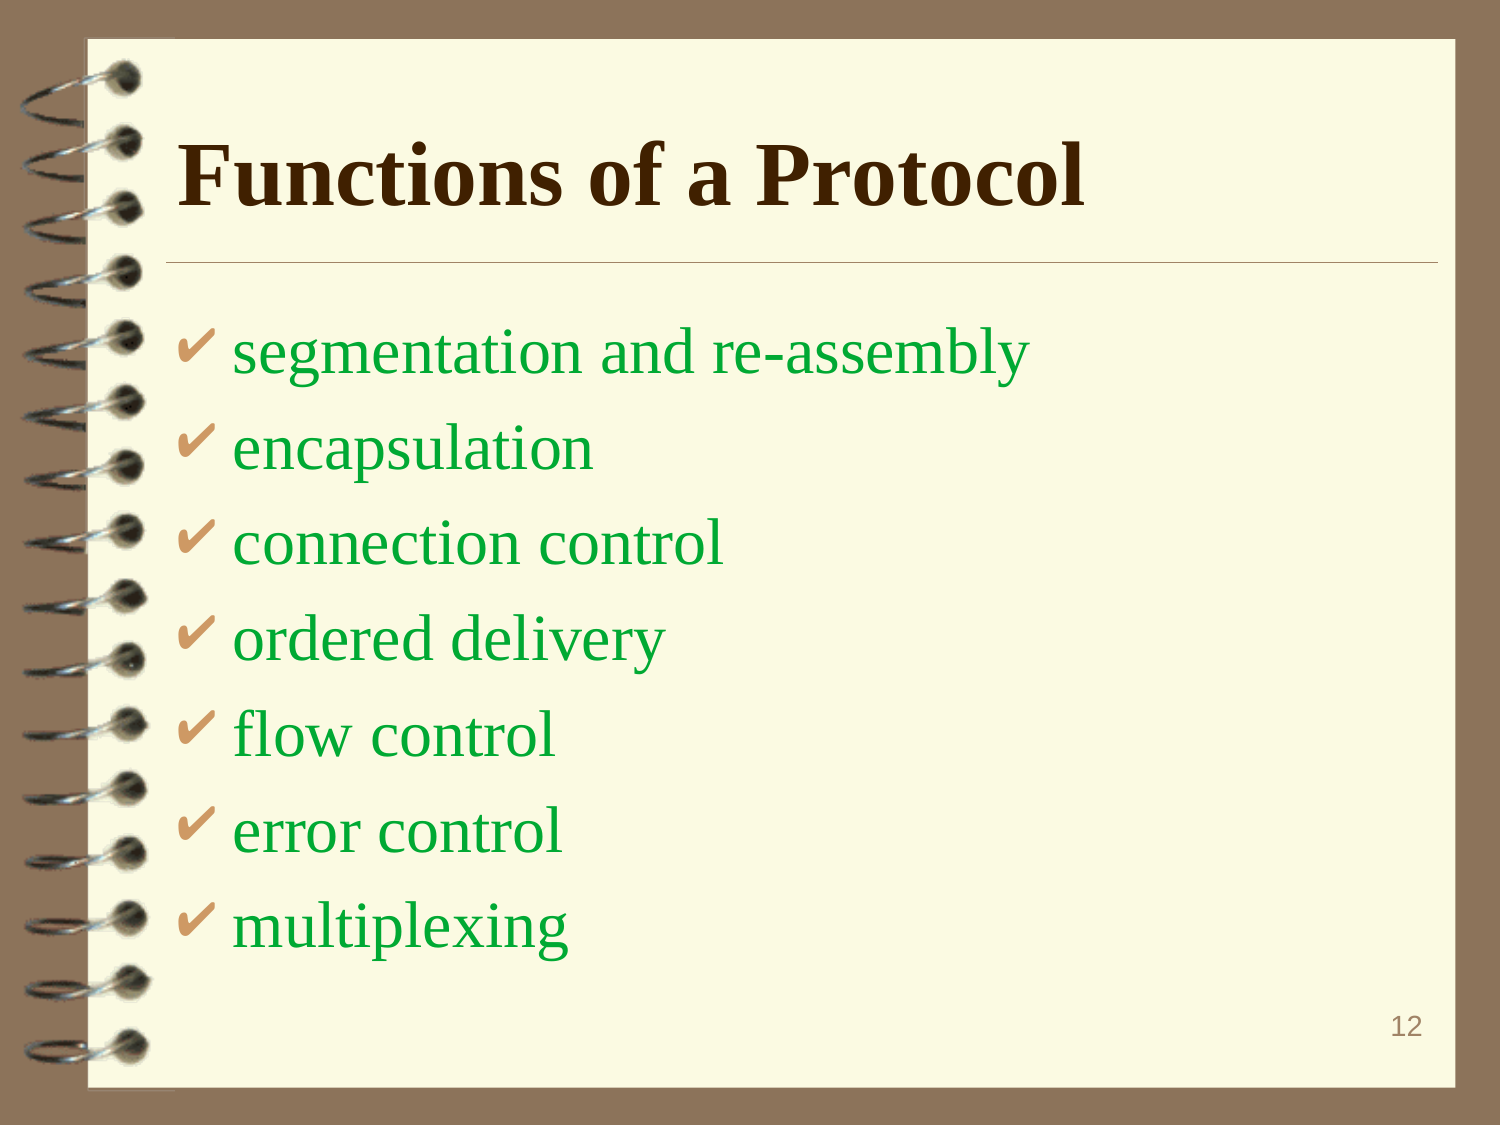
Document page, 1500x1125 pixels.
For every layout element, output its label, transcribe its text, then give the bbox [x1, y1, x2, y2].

picture [0, 0, 175, 1125]
list segmentation and re-assembly encapsulation connection control ordered delivery flow control error control multiplexing [162, 299, 1438, 976]
title Functions of a Protocol [162, 74, 1438, 263]
